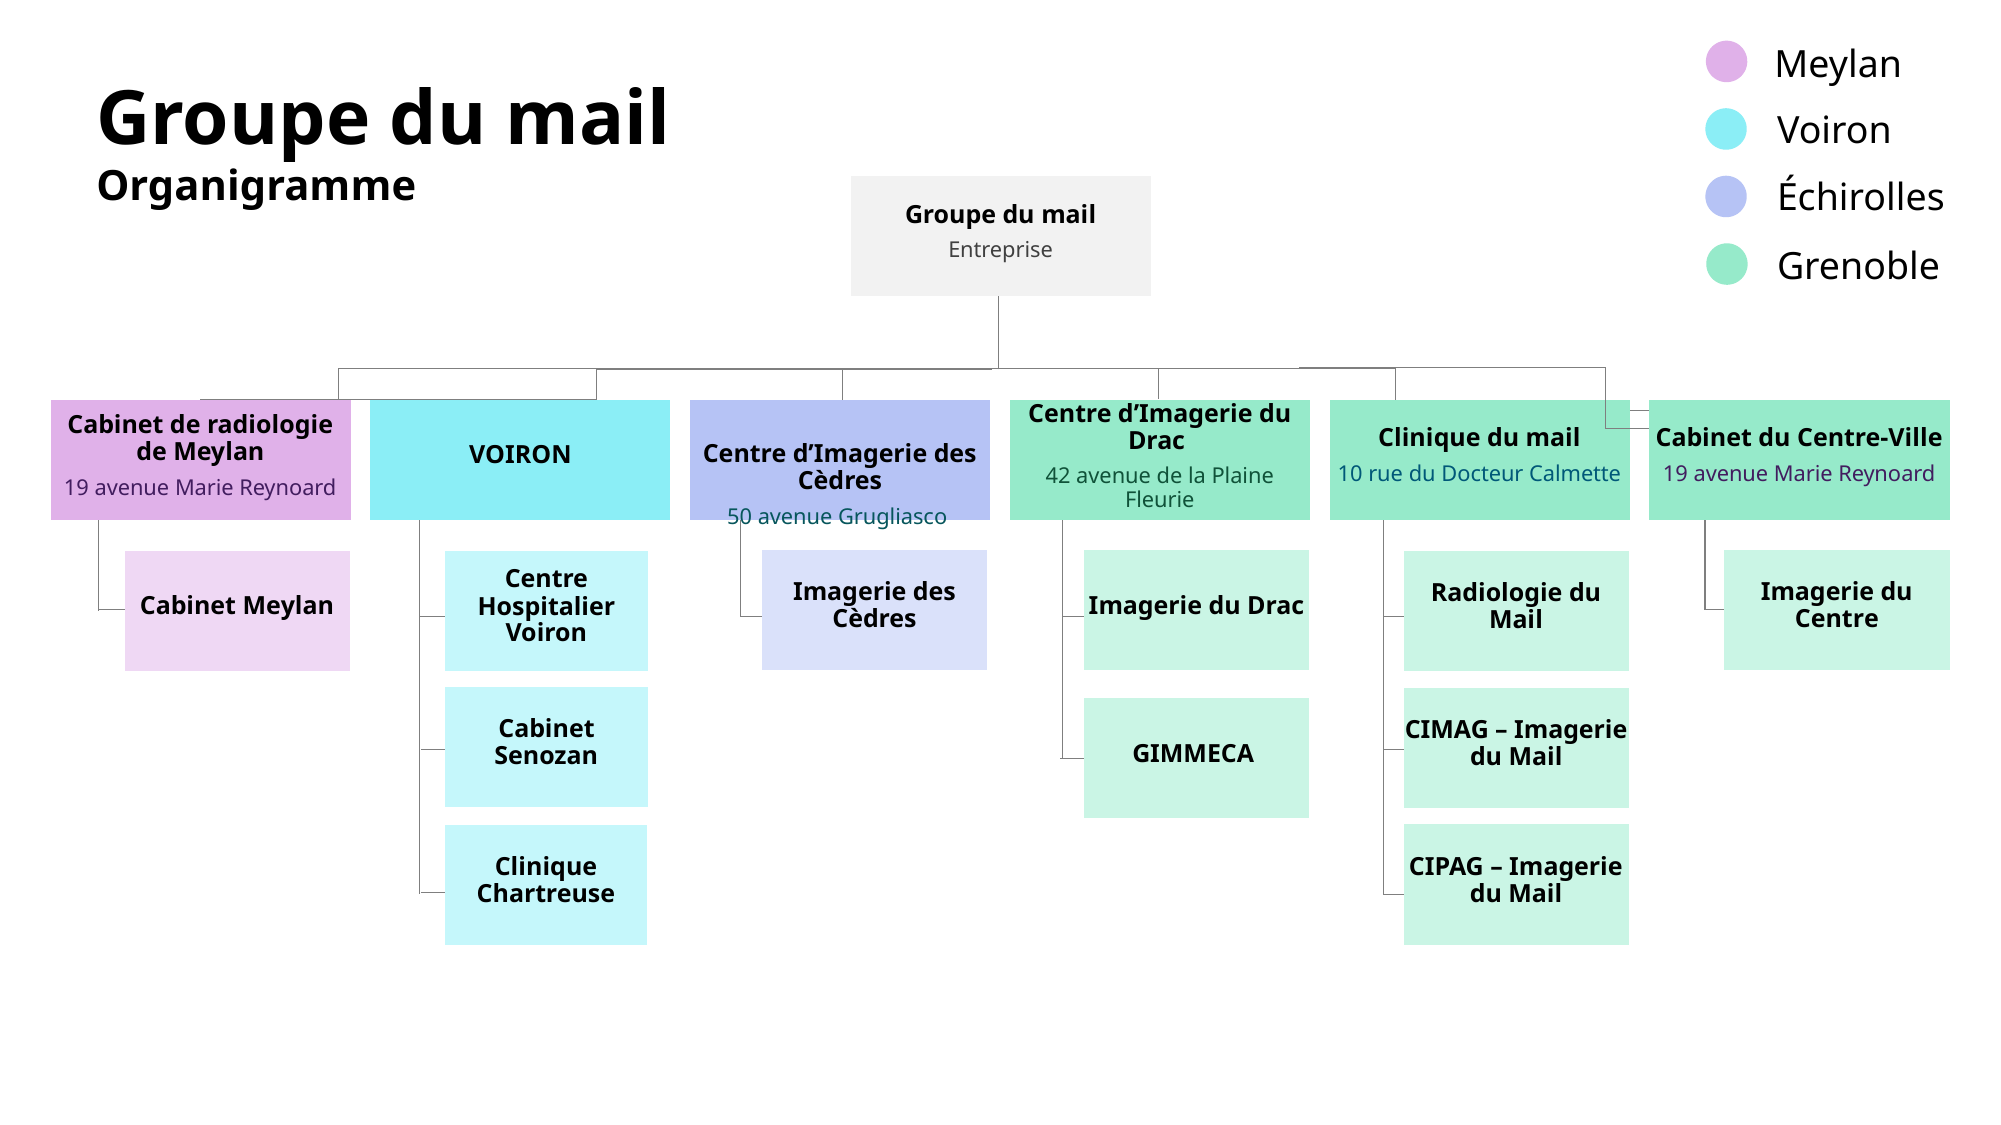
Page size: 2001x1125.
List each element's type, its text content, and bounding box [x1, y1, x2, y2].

text_box Clinique Chartreuse [445, 825, 647, 945]
text_box Centre Hospitalier Voiron [445, 551, 648, 671]
list Organigramme [81, 160, 669, 221]
text_box VOIRON [370, 400, 670, 520]
text_box Cabinet Meylan [125, 551, 350, 671]
text_box Clinique du mail 10 rue du Docteur Calmette [1330, 400, 1630, 520]
text_box Cabinet Senozan [445, 687, 648, 807]
text_box Meylan [1759, 32, 2000, 93]
text_box GIMMECA [1084, 698, 1309, 818]
text_box Centre d’Imagerie des Cèdres 50 avenue Grugliasco [690, 400, 990, 520]
text_box Radiologie du Mail [1404, 551, 1629, 671]
text_box Voiron [1762, 98, 2000, 160]
text_box CIMAG – Imagerie du Mail [1404, 688, 1629, 808]
text_box [1706, 243, 1748, 285]
text_box Imagerie du Drac [1084, 550, 1309, 670]
text_box Groupe du mail Entreprise [851, 176, 1151, 296]
text_box Cabinet de radiologie de Meylan 19 avenue Marie Reynoard [51, 400, 351, 520]
text_box CIPAG – Imagerie du Mail [1404, 824, 1629, 945]
text_box [1705, 108, 1747, 150]
text_box Cabinet du Centre-Ville 19 avenue Marie Reynoard [1649, 400, 1950, 520]
text_box [1705, 175, 1747, 218]
text_box Centre d’Imagerie du Drac 42 avenue de la Plaine Fleurie [1010, 400, 1310, 520]
text_box [1705, 40, 1748, 83]
text_box Échirolles [1762, 164, 2000, 226]
text_box Imagerie du Centre [1724, 550, 1950, 670]
title Groupe du mail [81, 50, 941, 191]
text_box Imagerie des Cèdres [762, 550, 987, 670]
text_box Grenoble [1762, 234, 2000, 295]
